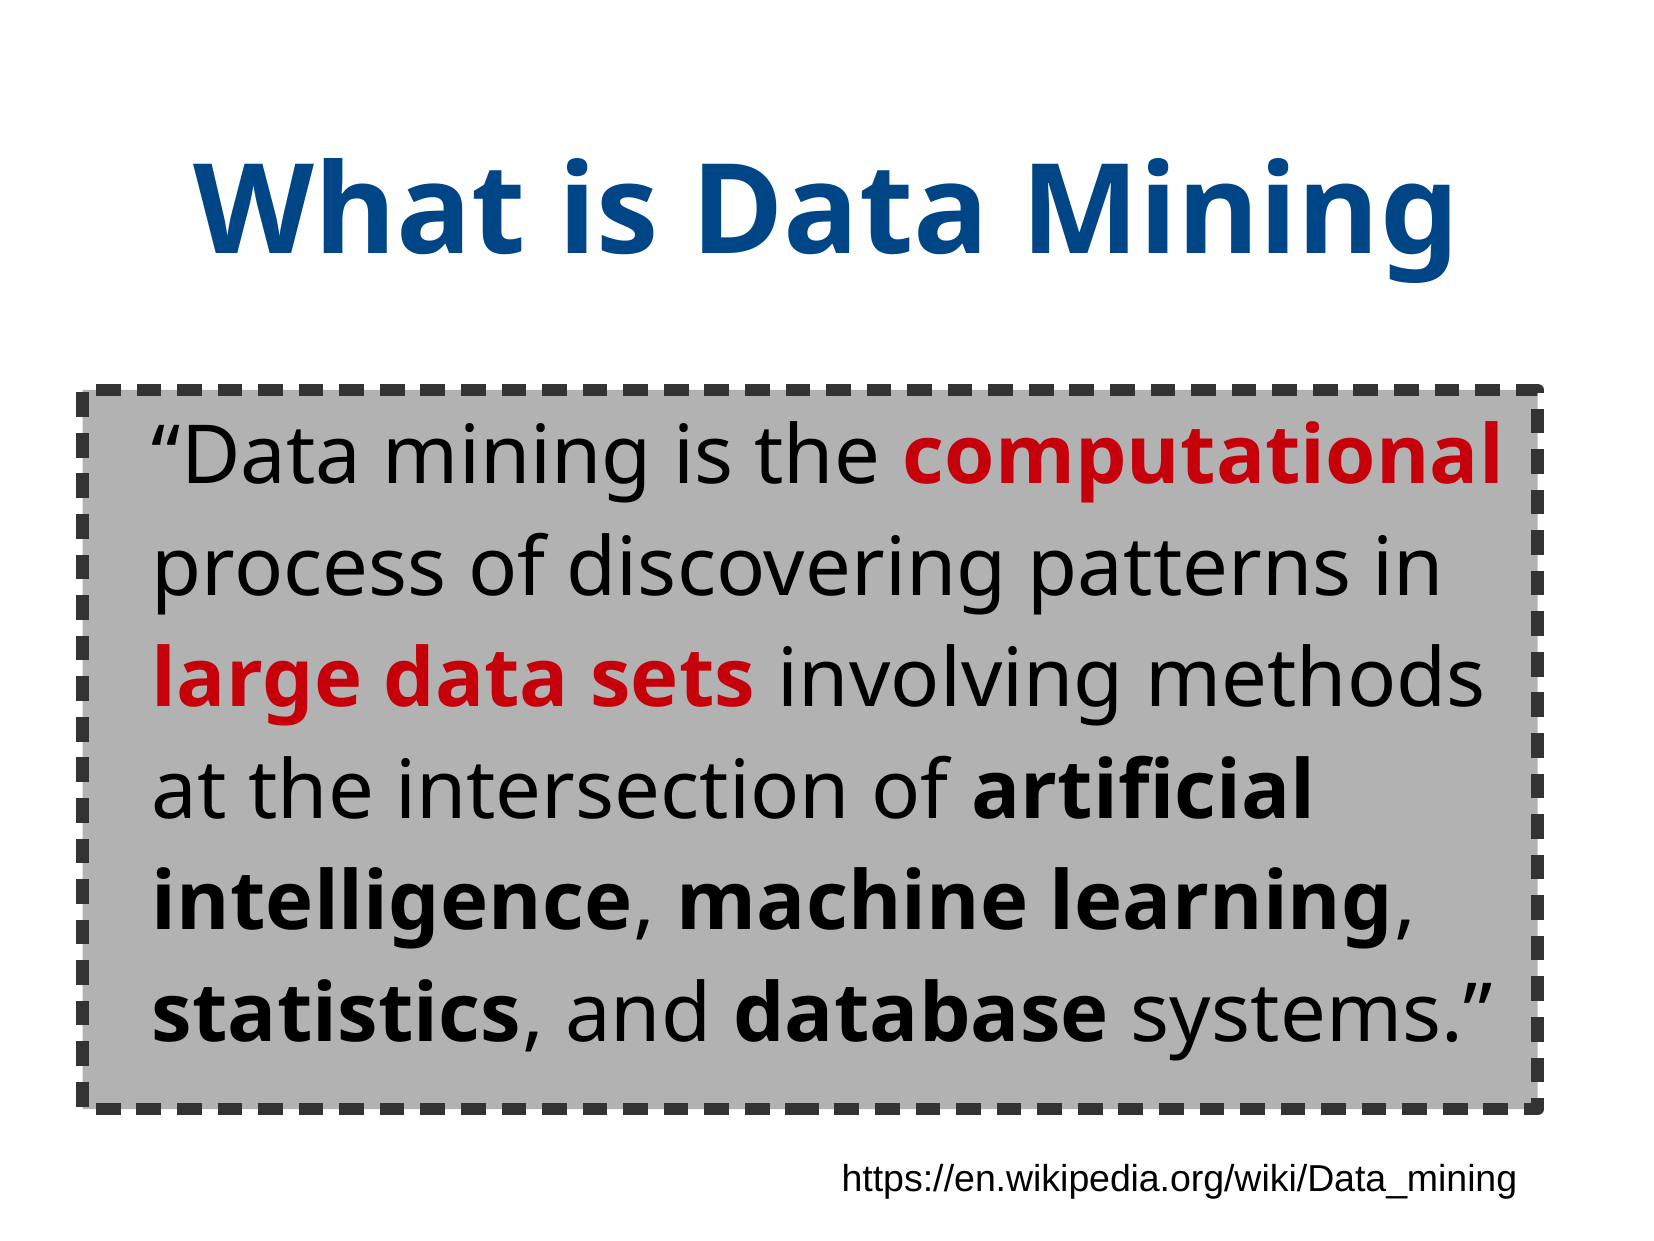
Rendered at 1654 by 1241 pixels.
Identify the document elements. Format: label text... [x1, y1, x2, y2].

text_box https://en.wikipedia.org/wiki/Data_mining [826, 1149, 1533, 1207]
list “Data mining is the computational process of discovering patterns in large data sets involving methods at the intersection of artificial intelligence, machine learning, statistics, and database systems.” [82, 389, 1538, 1110]
title What is Data Mining [82, 49, 1571, 360]
